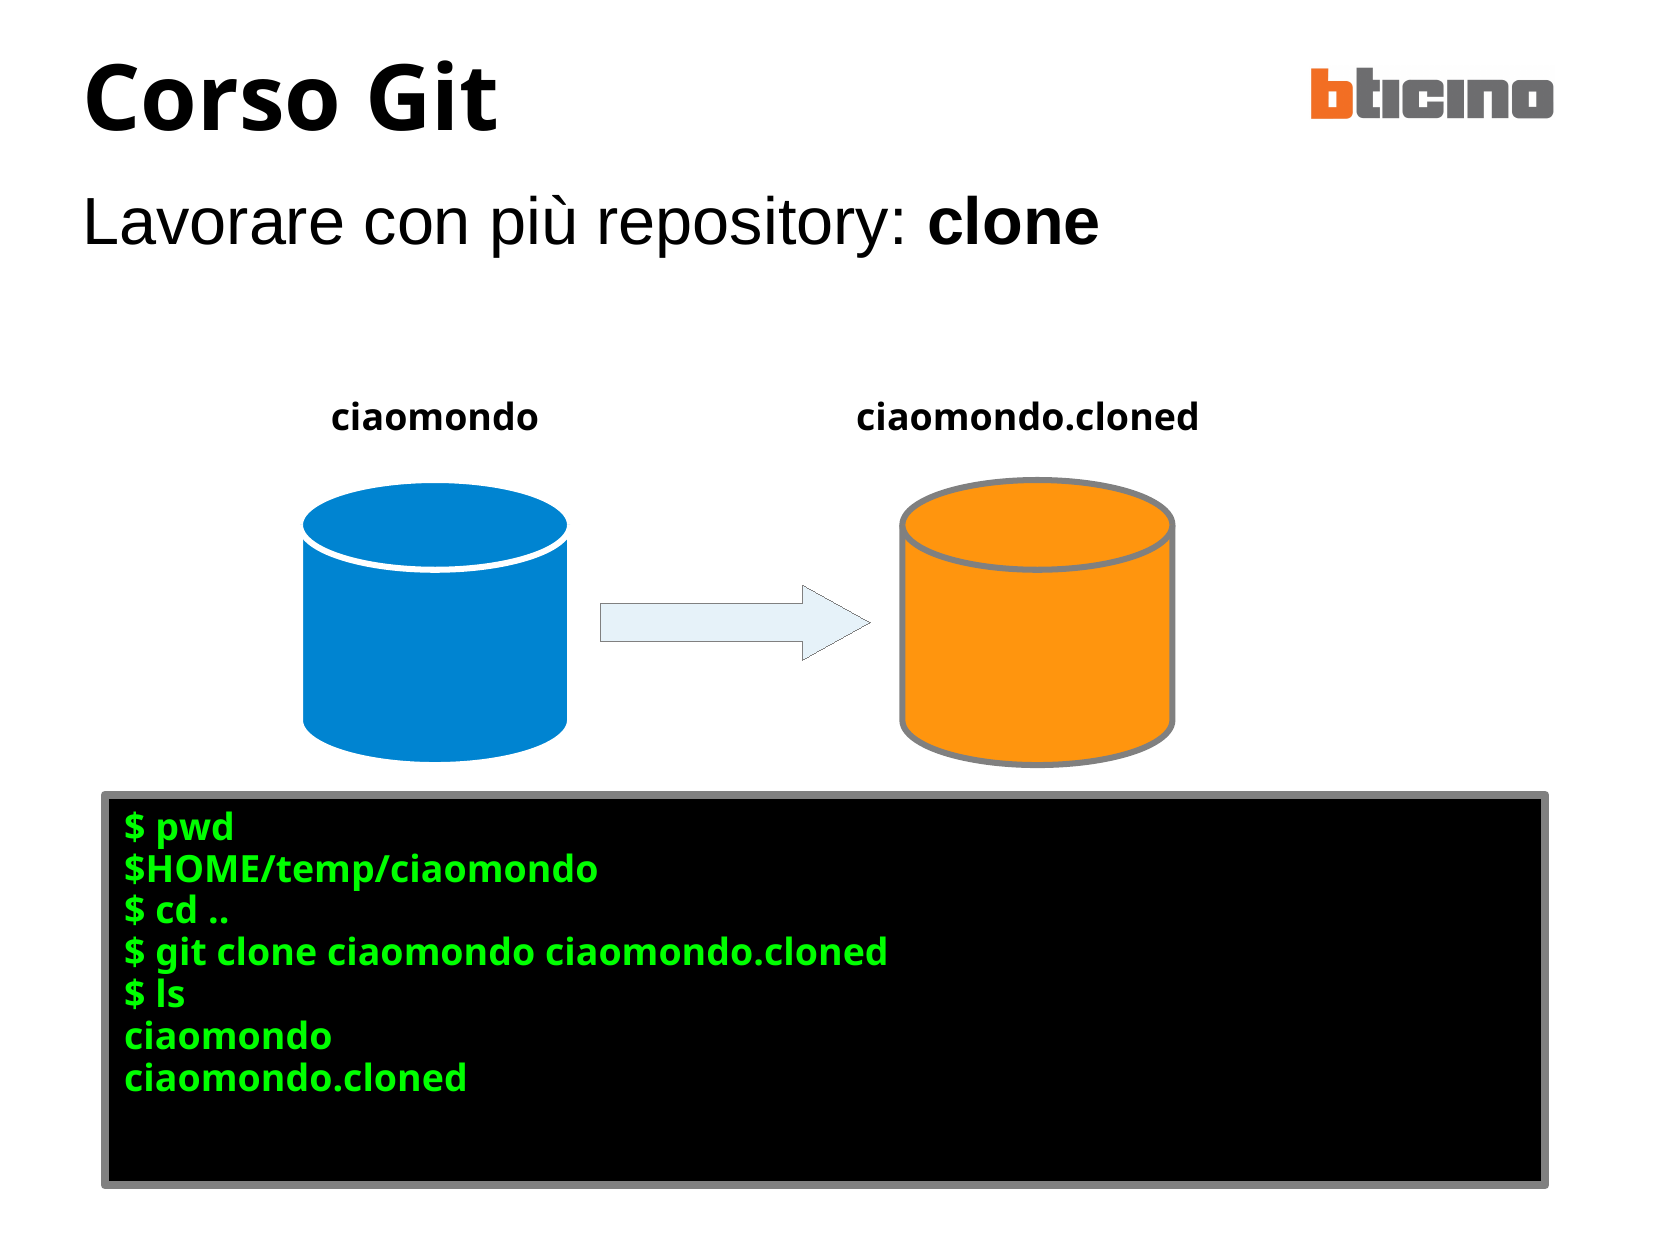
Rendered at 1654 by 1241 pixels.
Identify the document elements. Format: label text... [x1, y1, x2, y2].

text_box [902, 480, 1173, 766]
list Lavorare con più repository: clone [82, 180, 1561, 1096]
text_box [300, 480, 571, 766]
title Corso Git [82, 48, 1570, 151]
text_box ciaomondo [285, 390, 586, 451]
text_box [600, 585, 871, 661]
text_box $ pwd $HOME/temp/ciaomondo $ cd .. $ git clone ciaomondo ciaomondo.cloned $ ls ciaomondo ciaomondo.cloned [105, 795, 1546, 1186]
text_box ciaomondo.cloned [822, 390, 1235, 451]
